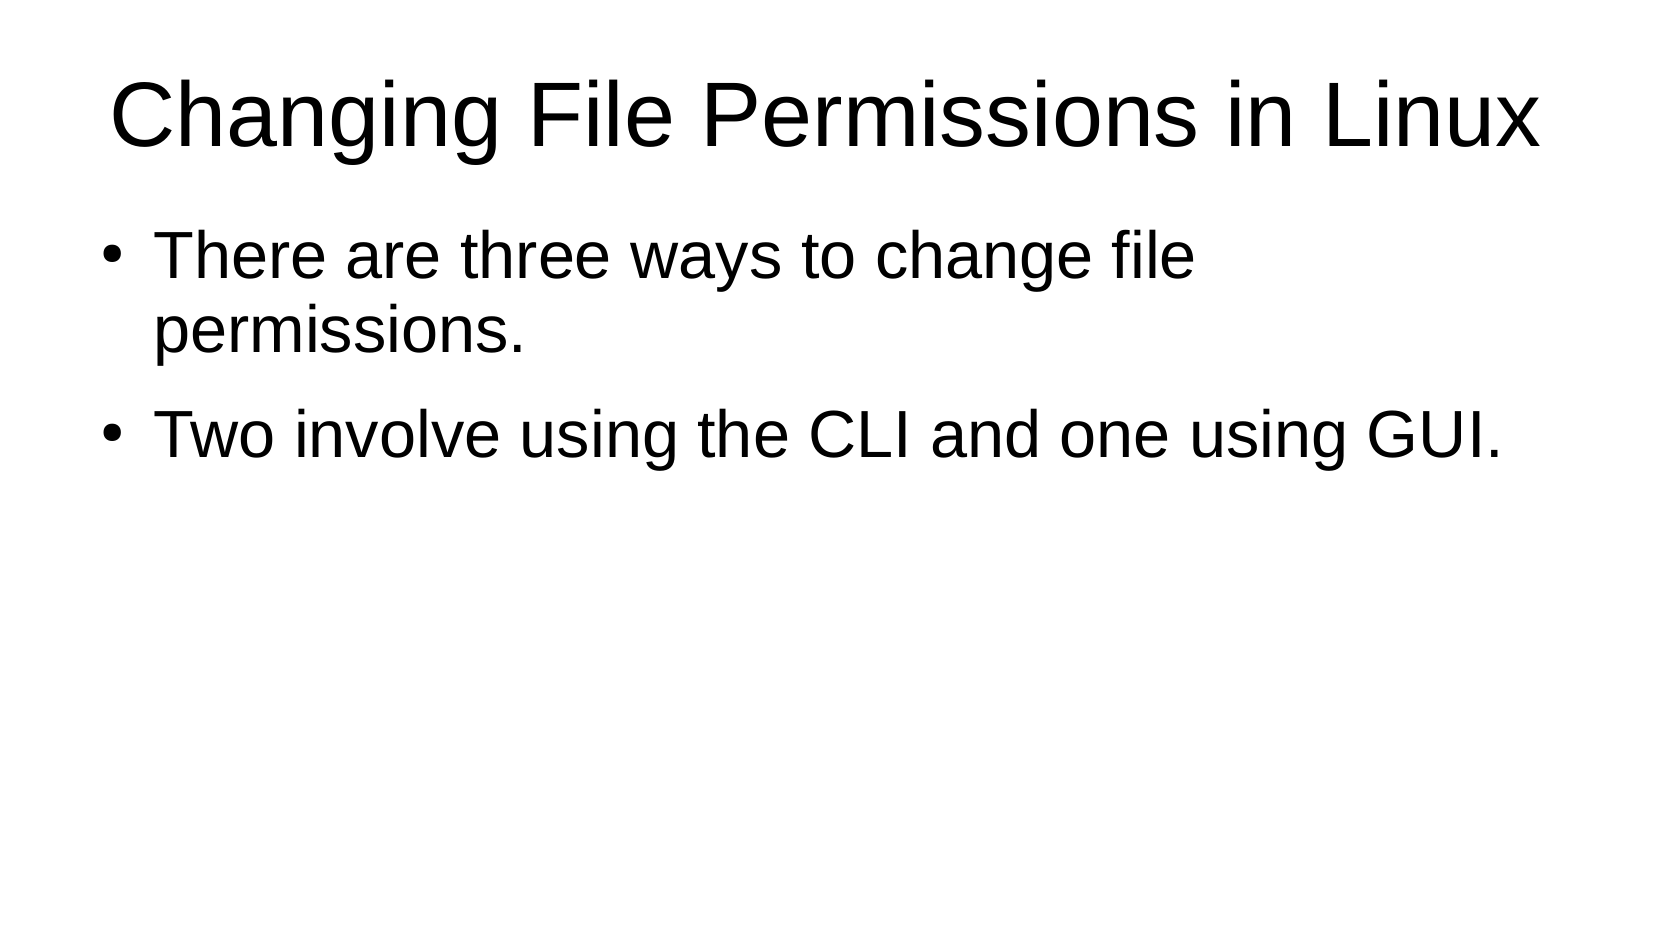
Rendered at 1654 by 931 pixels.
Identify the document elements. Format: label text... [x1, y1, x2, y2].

title Changing File Permissions in Linux [82, 37, 1571, 193]
list There are three ways to change file permissions. Two involve using the CLI and one using GUI. [82, 217, 1571, 758]
